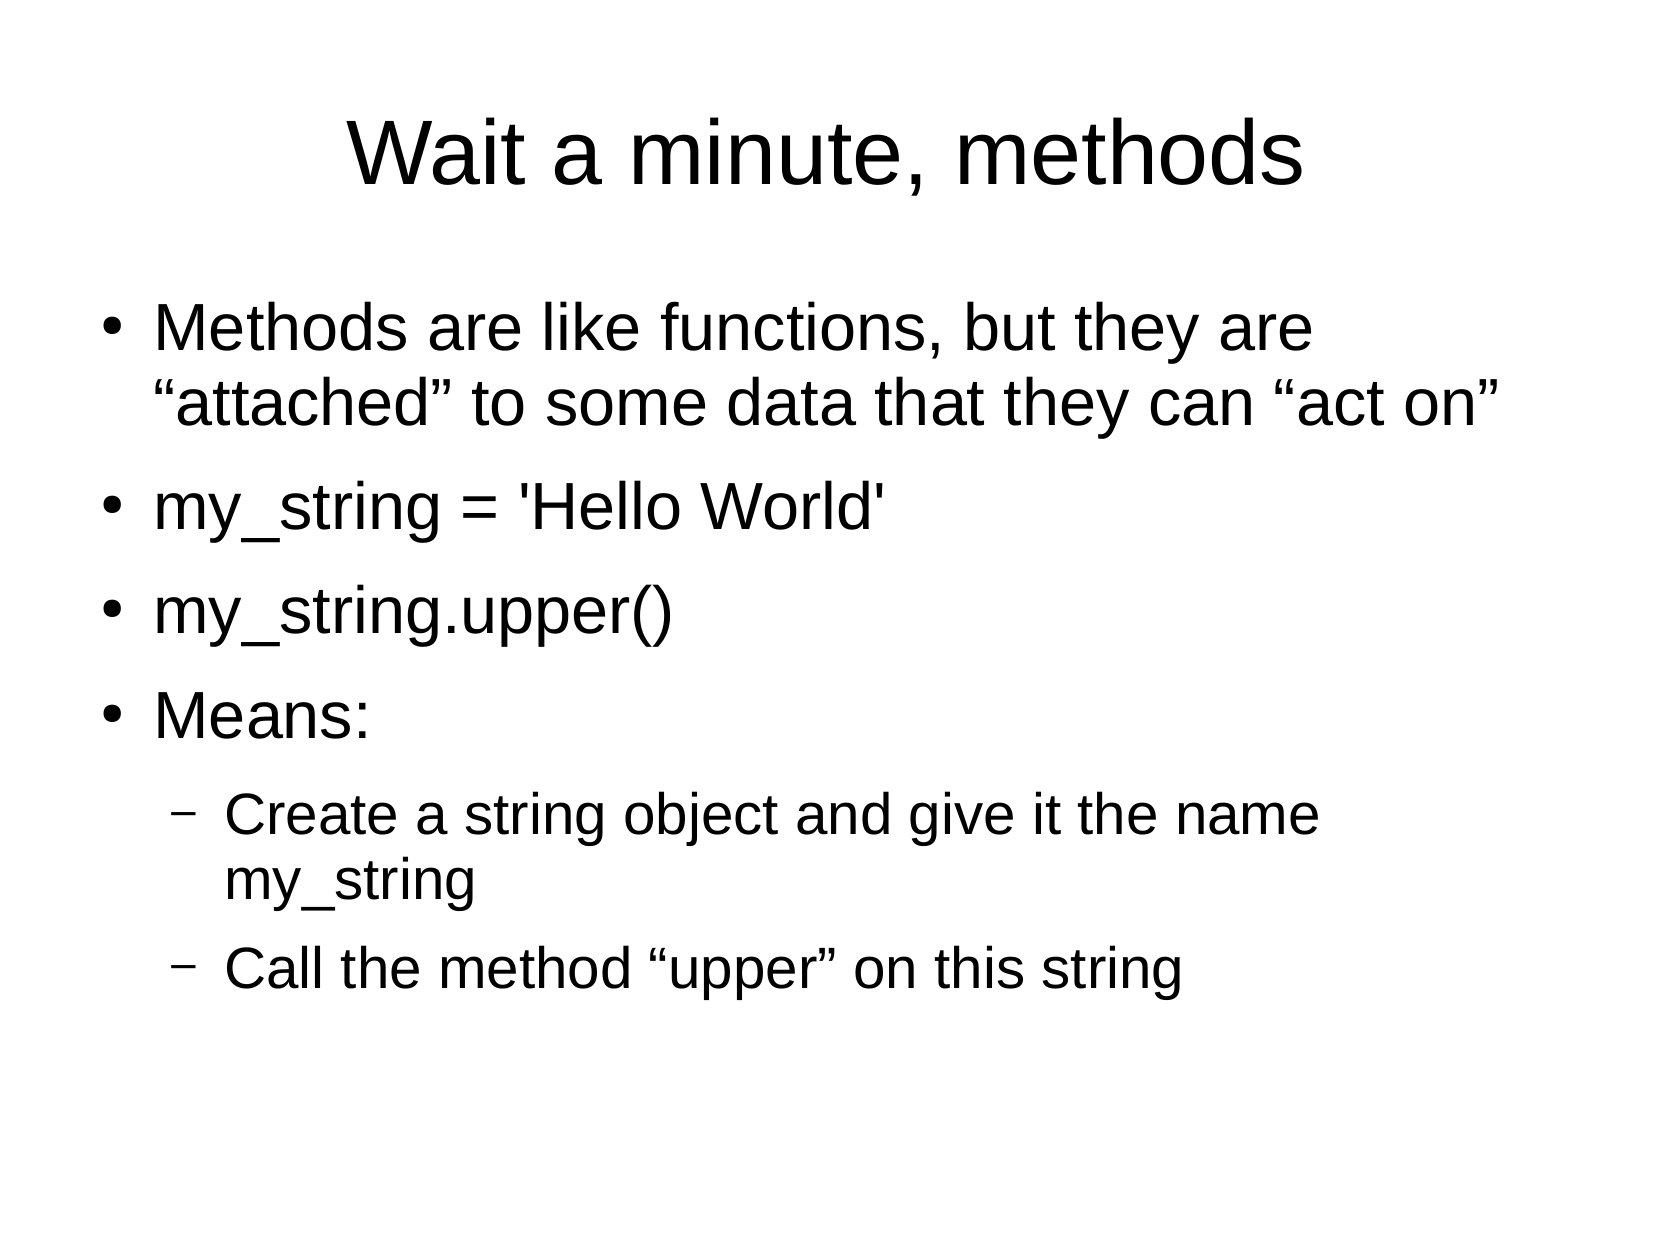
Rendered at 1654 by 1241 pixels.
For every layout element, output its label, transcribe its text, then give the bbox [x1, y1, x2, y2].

title Wait a minute, methods [82, 49, 1571, 257]
list Methods are like functions, but they are “attached” to some data that they can “act on” my_string = 'Hello World' my_string.upper() Means: Create a string object and give it the name my_string Call the method “upper” on this string [82, 290, 1571, 1010]
